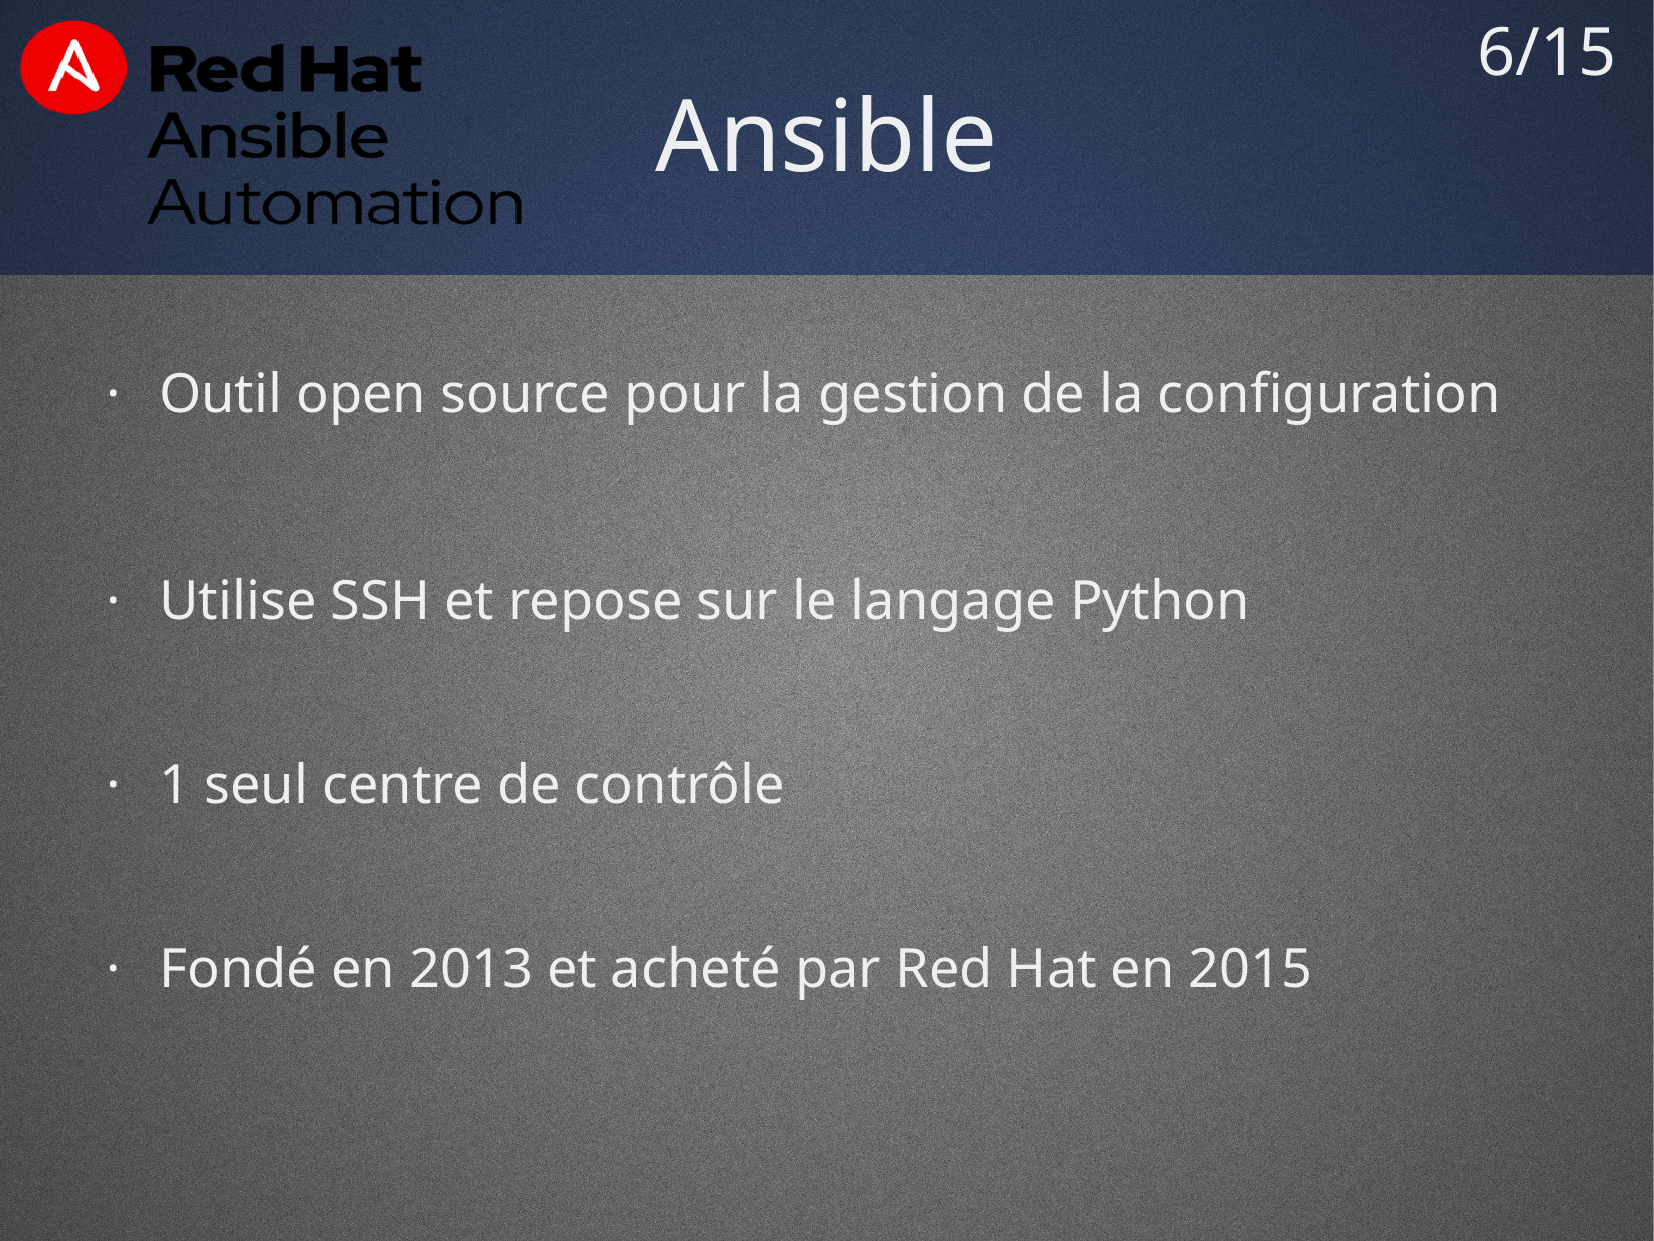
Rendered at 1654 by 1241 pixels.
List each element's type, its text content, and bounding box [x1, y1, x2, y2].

list 6/15 [1371, 4, 1652, 83]
picture [0, 0, 1654, 1241]
list Outil open source pour la gestion de la configuration Utilise SSH et repose sur le langage Python 1 seul centre de contrôle Fondé en 2013 et acheté par Red Hat en 2015 [88, 354, 1565, 1113]
title Ansible [532, 29, 1565, 237]
